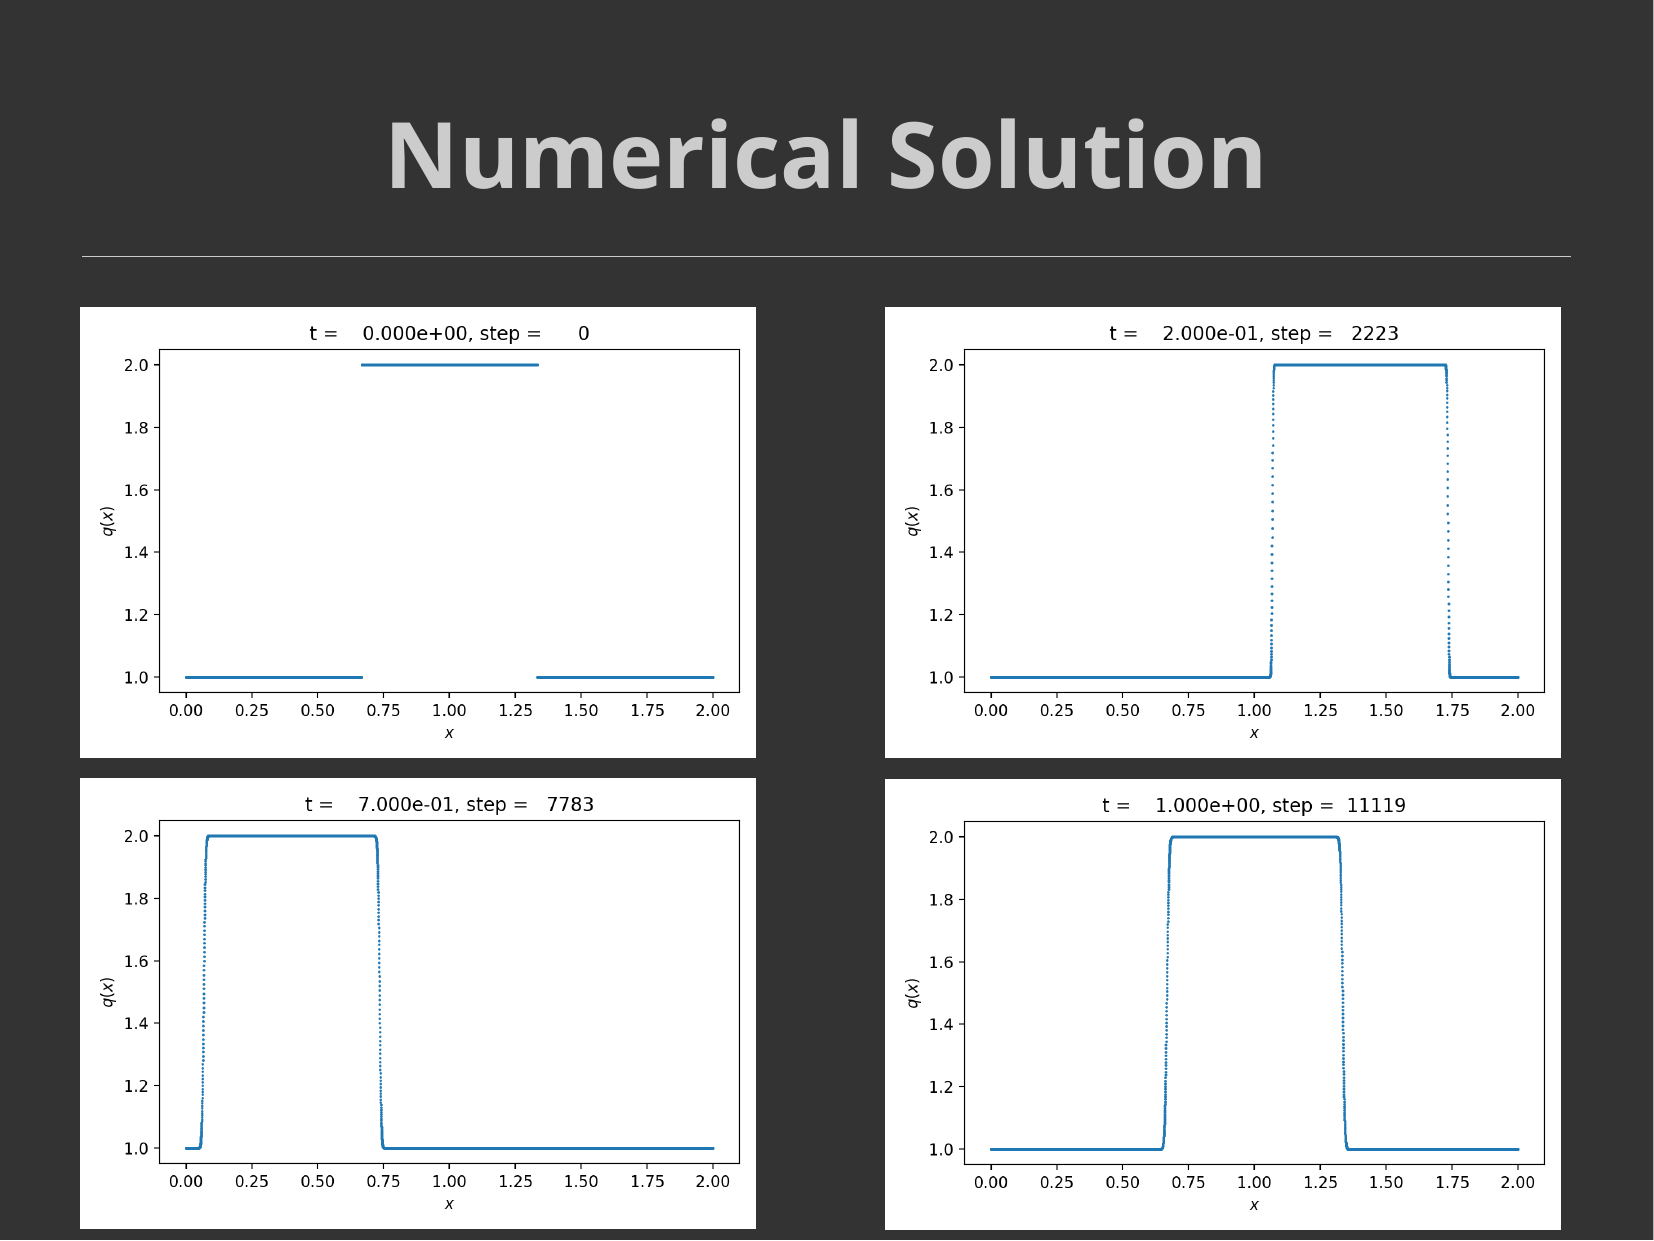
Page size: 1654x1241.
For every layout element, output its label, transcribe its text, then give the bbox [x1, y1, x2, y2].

title Numerical Solution [82, 49, 1571, 257]
picture [885, 307, 1561, 758]
picture [80, 778, 756, 1229]
picture [80, 307, 756, 758]
picture [885, 779, 1561, 1230]
